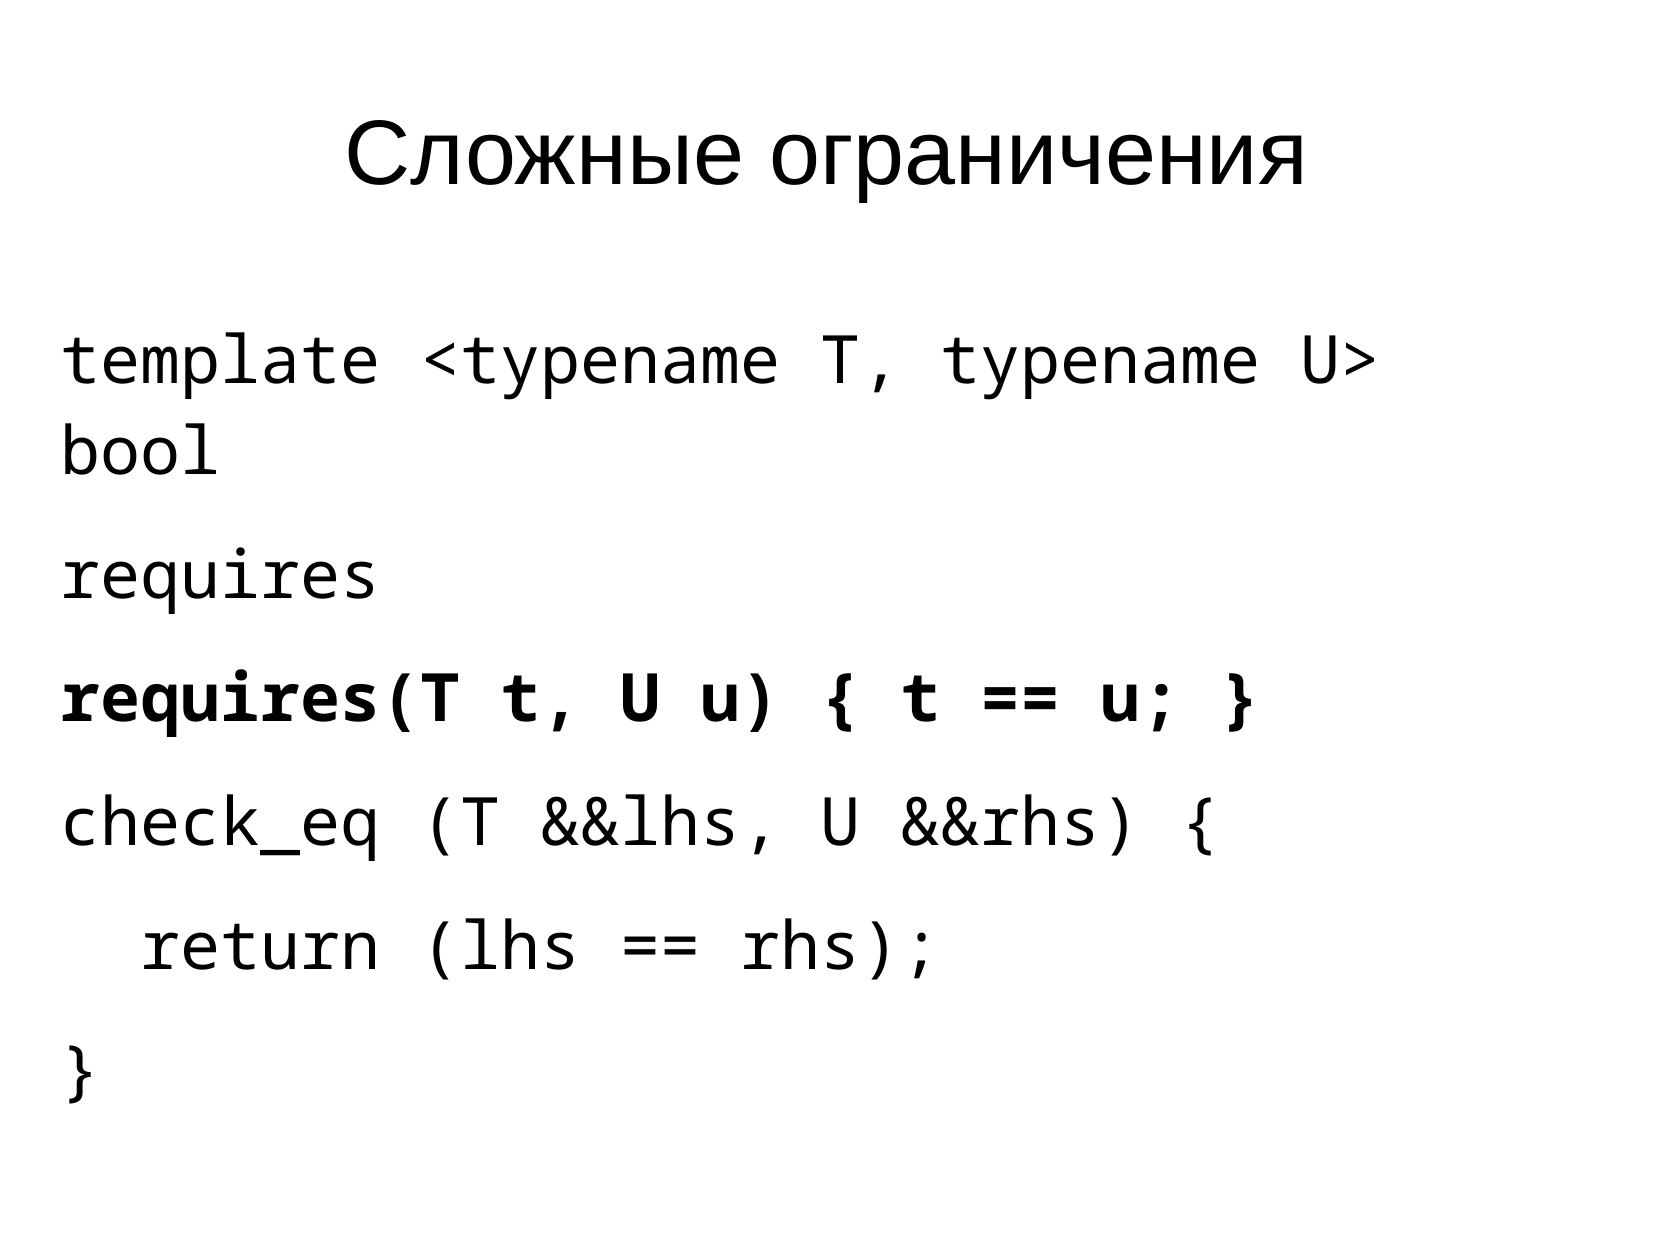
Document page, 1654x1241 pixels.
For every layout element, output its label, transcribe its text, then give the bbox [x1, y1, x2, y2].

text_box template <typename T, typename U> bool requires requires(T t, U u) { t == u; } check_eq (T &&lhs, U &&rhs) { return (lhs == rhs); } [60, 345, 1561, 1081]
title Сложные ограничения [82, 49, 1571, 257]
